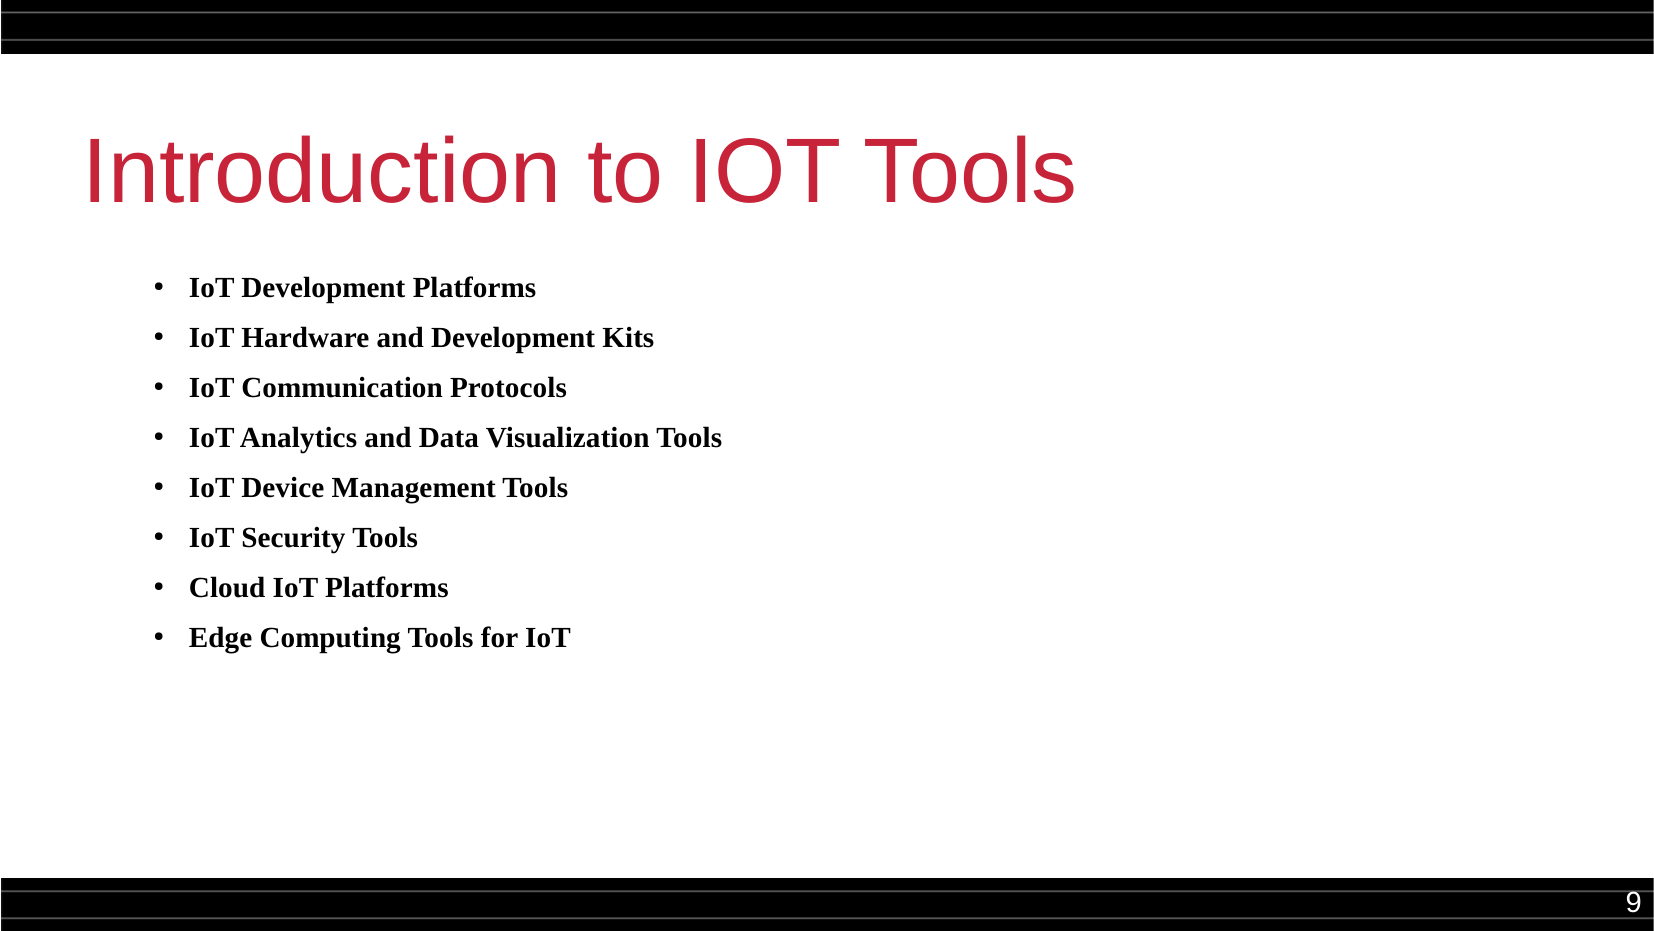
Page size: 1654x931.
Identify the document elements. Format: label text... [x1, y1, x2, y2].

list IoT Development Platforms IoT Hardware and Development Kits IoT Communication Protocols IoT Analytics and Data Visualization Tools IoT Device Management Tools IoT Security Tools Cloud IoT Platforms Edge Computing Tools for IoT [82, 271, 1571, 851]
picture [1, 878, 1654, 931]
title Introduction to IOT Tools [82, 92, 1571, 249]
picture [1, 0, 1654, 54]
